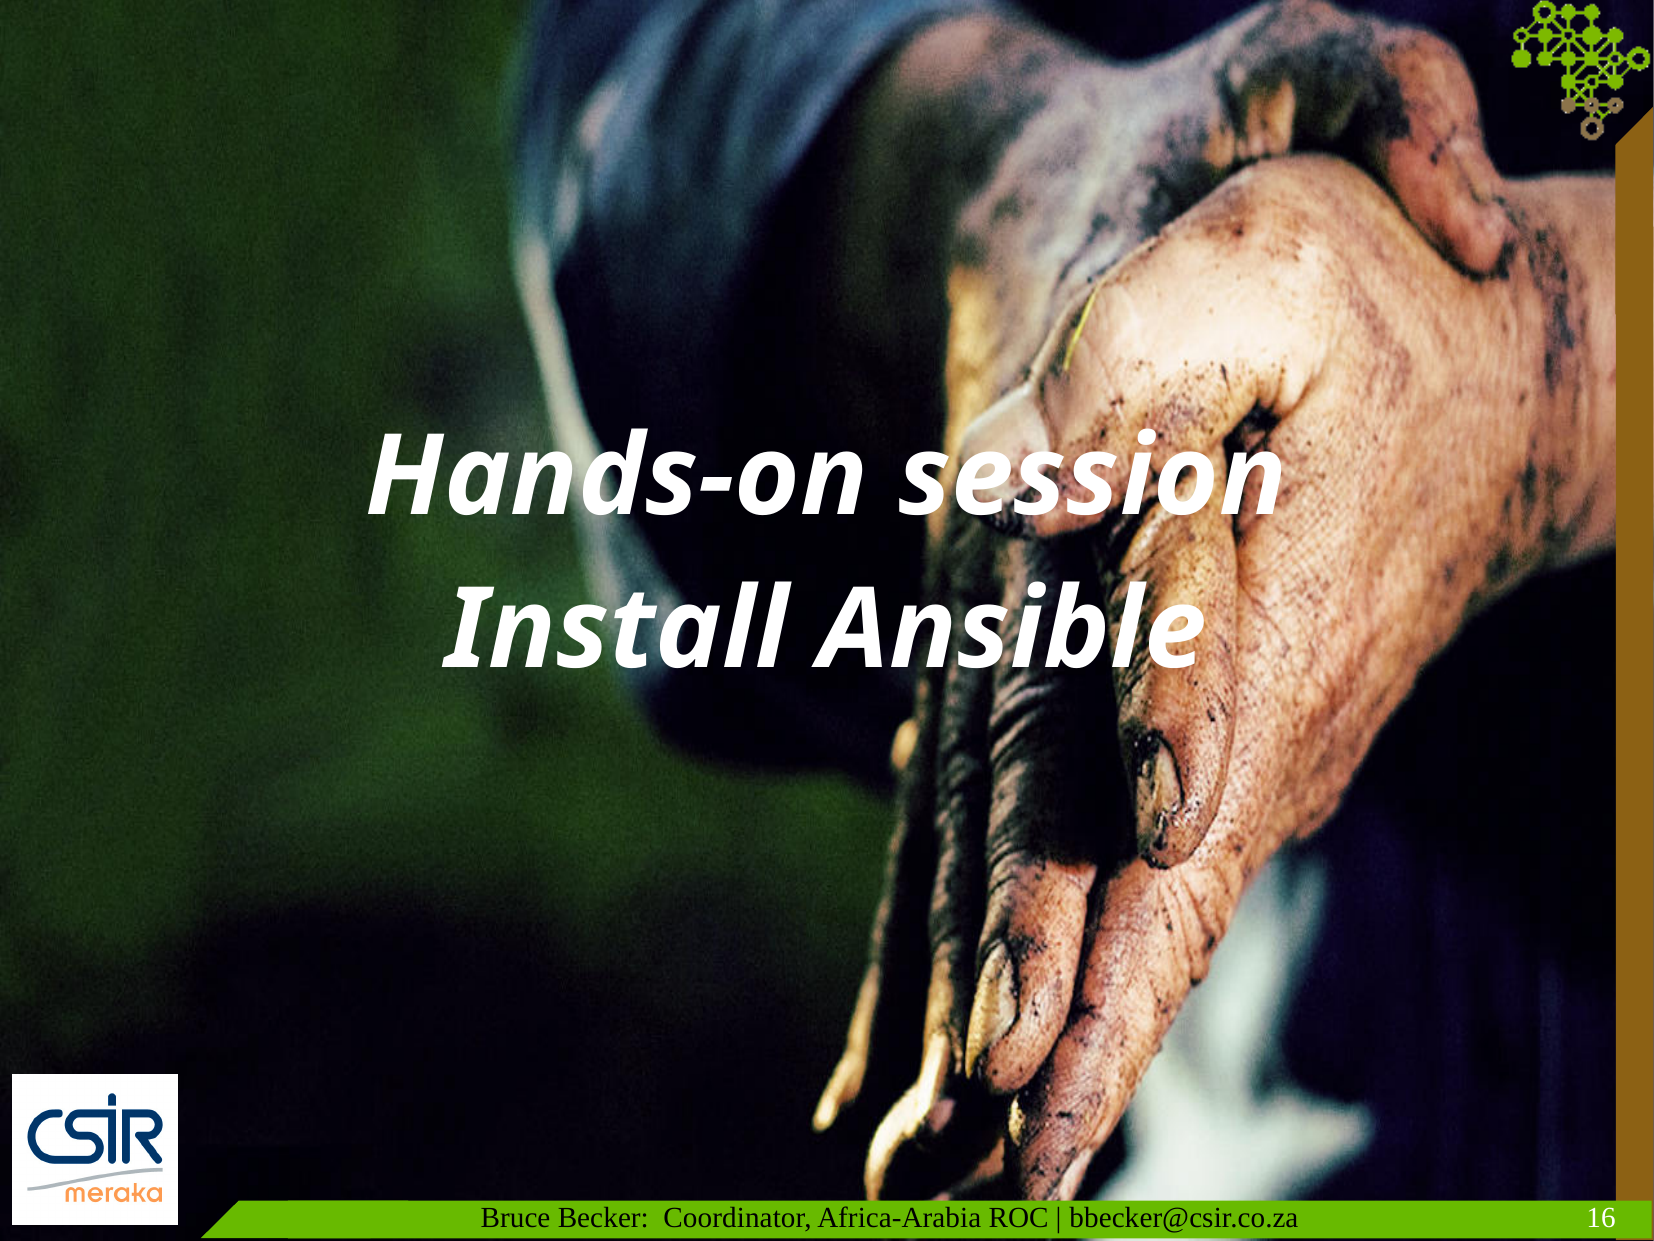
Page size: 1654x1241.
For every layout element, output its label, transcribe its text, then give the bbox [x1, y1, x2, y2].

subtitle Hands-on session Install Ansible [82, 67, 1571, 1028]
picture [0, 0, 1654, 1241]
